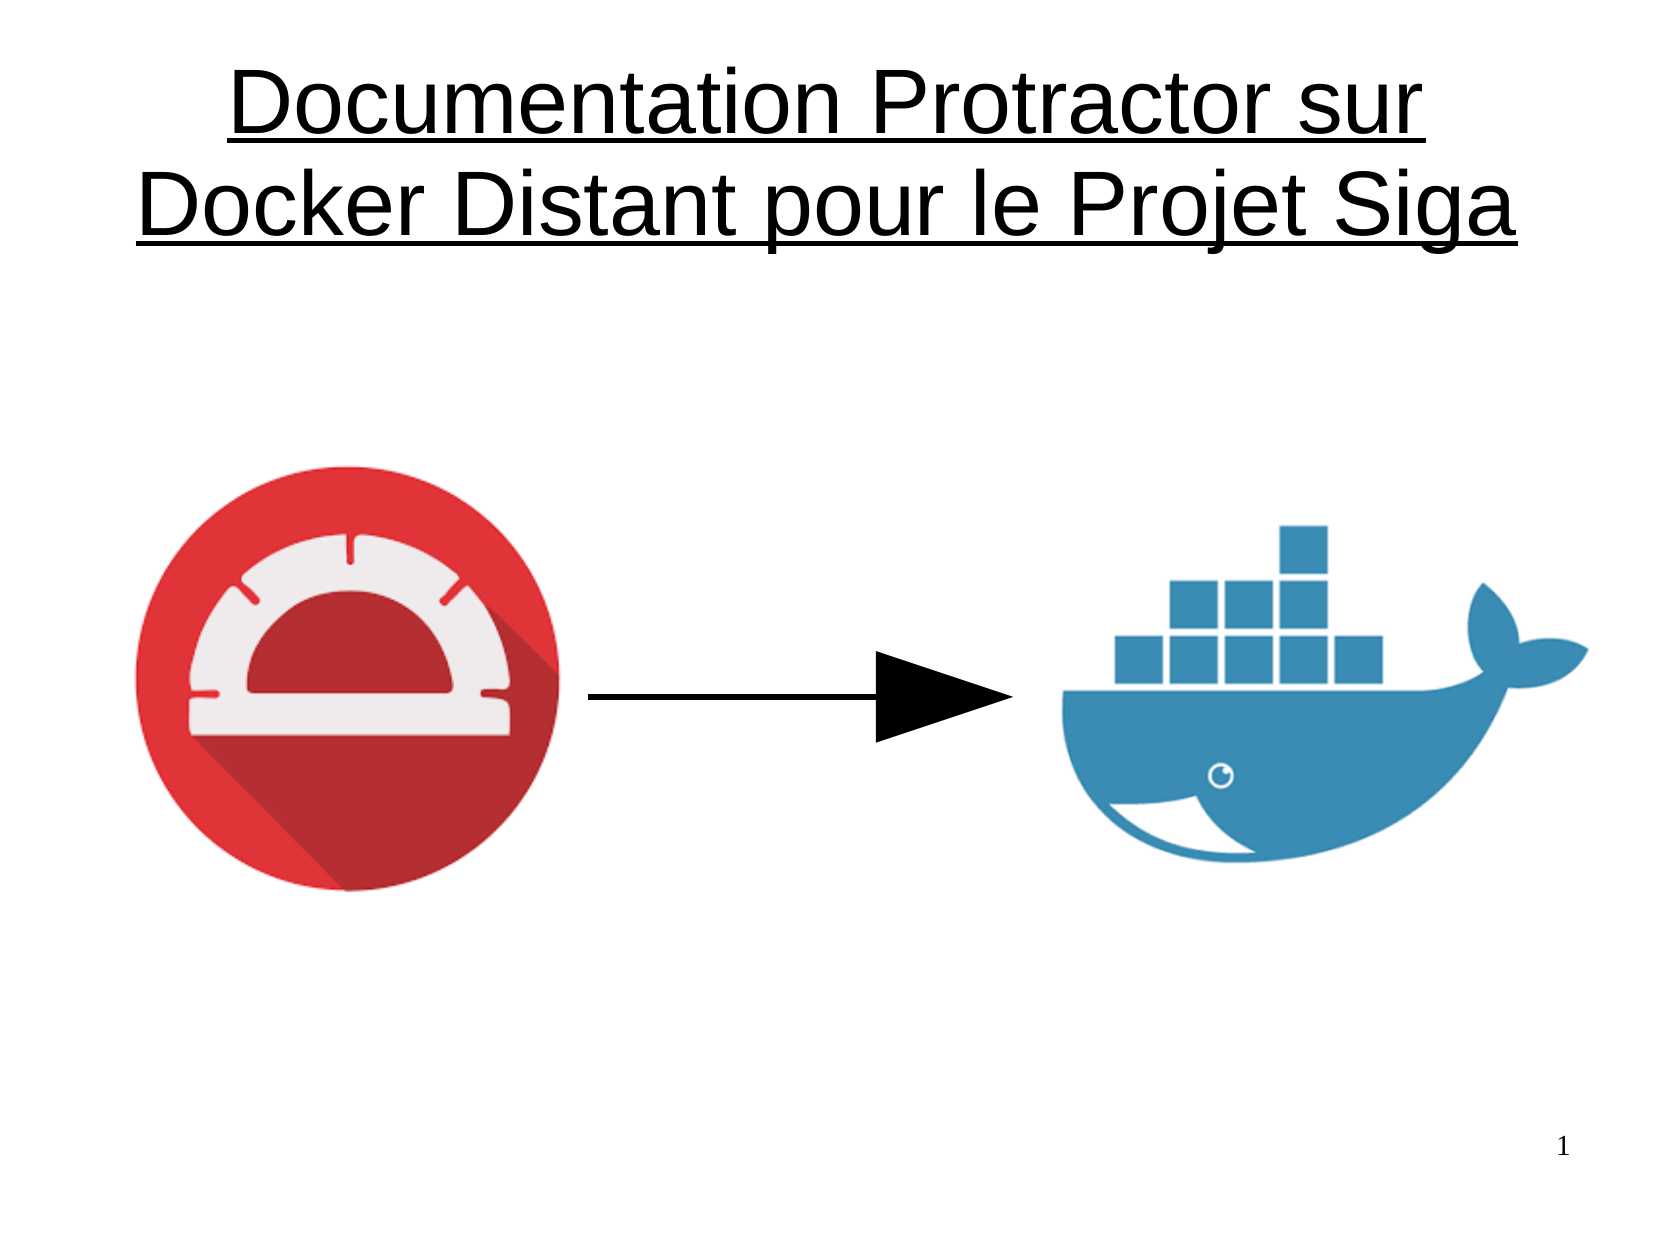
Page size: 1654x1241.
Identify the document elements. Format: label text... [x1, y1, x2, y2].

picture [1027, 482, 1619, 922]
title Documentation Protractor sur Docker Distant pour le Projet Siga [82, 49, 1571, 257]
picture [129, 460, 567, 898]
